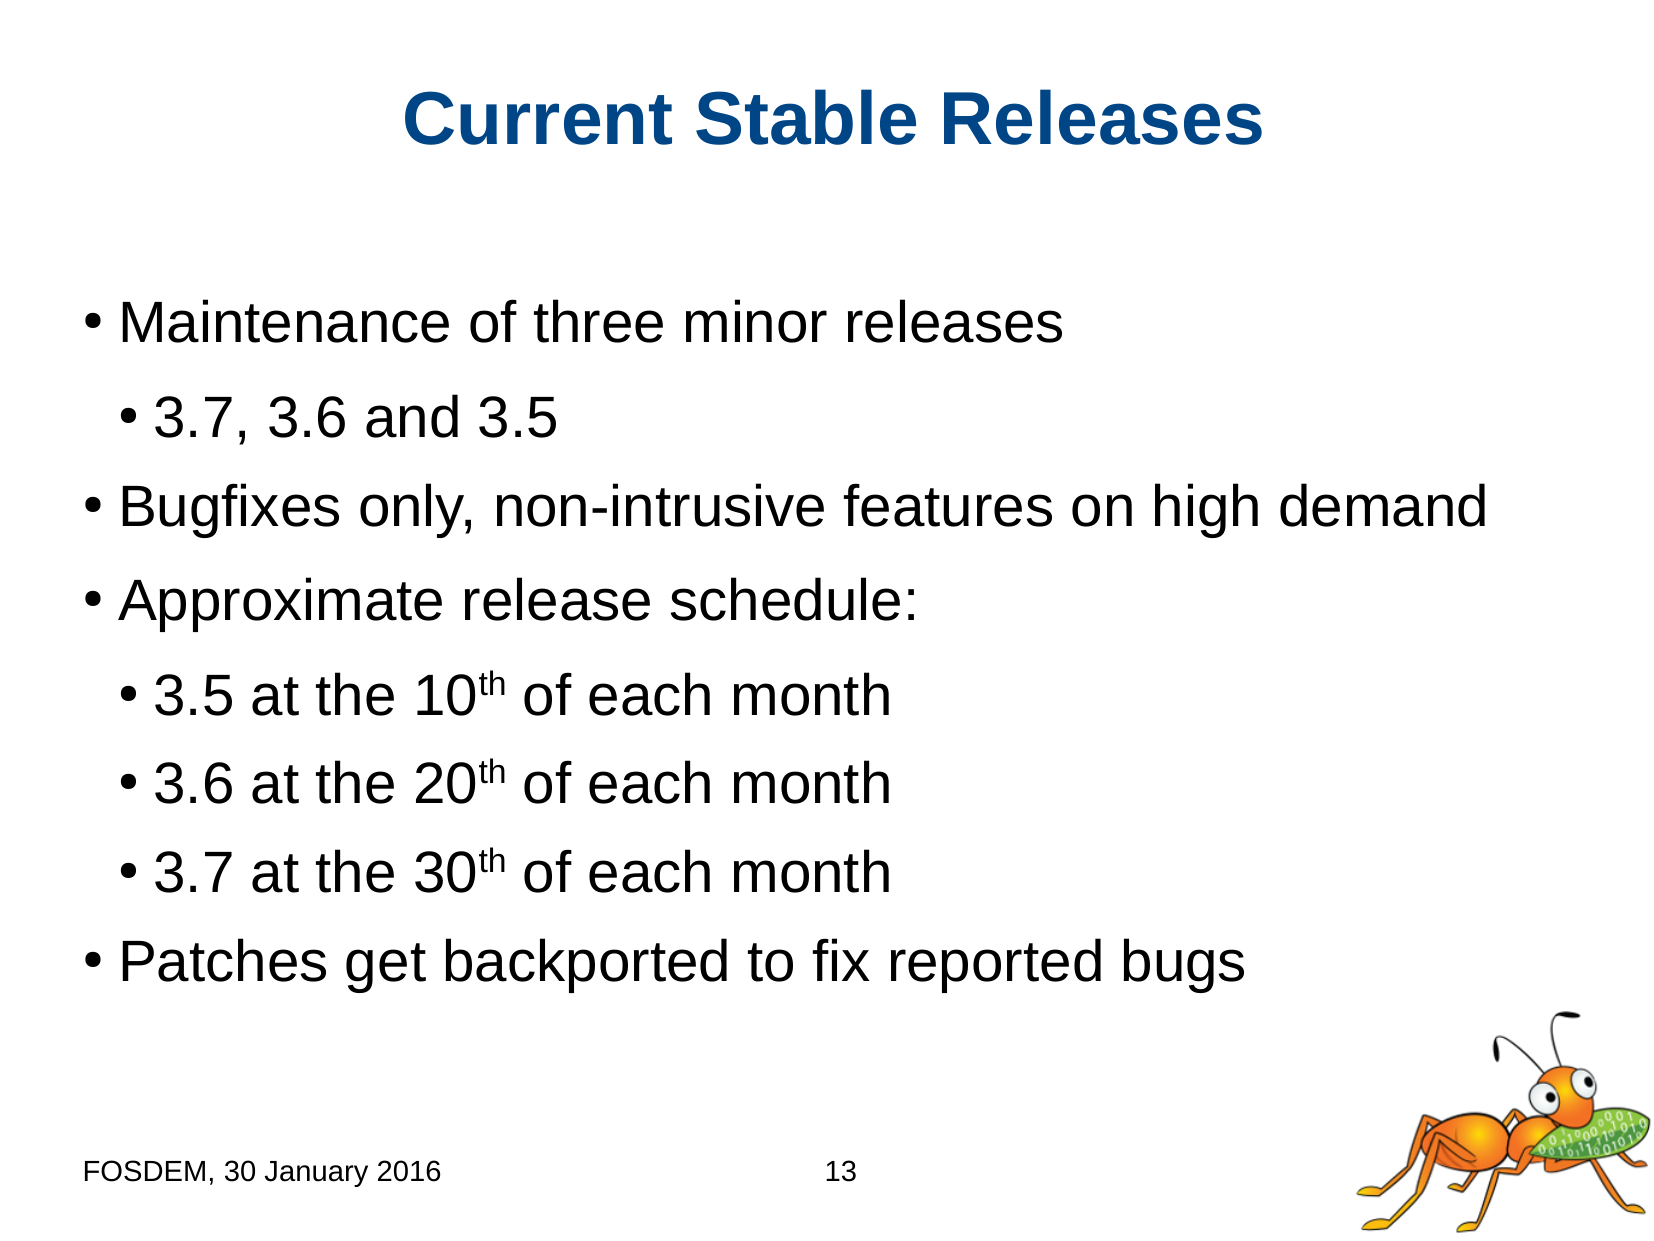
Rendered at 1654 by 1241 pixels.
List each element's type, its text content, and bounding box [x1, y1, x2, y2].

title Current Stable Releases [90, 15, 1579, 223]
list Maintenance of three minor releases 3.7, 3.6 and 3.5 Bugfixes only, non-intrusive features on high demand Approximate release schedule: 3.5 at the 10th of each month 3.6 at the 20th of each month 3.7 at the 30th of each month Patches get backported to fix reported bugs [82, 290, 1571, 1010]
picture [1353, 1009, 1654, 1235]
